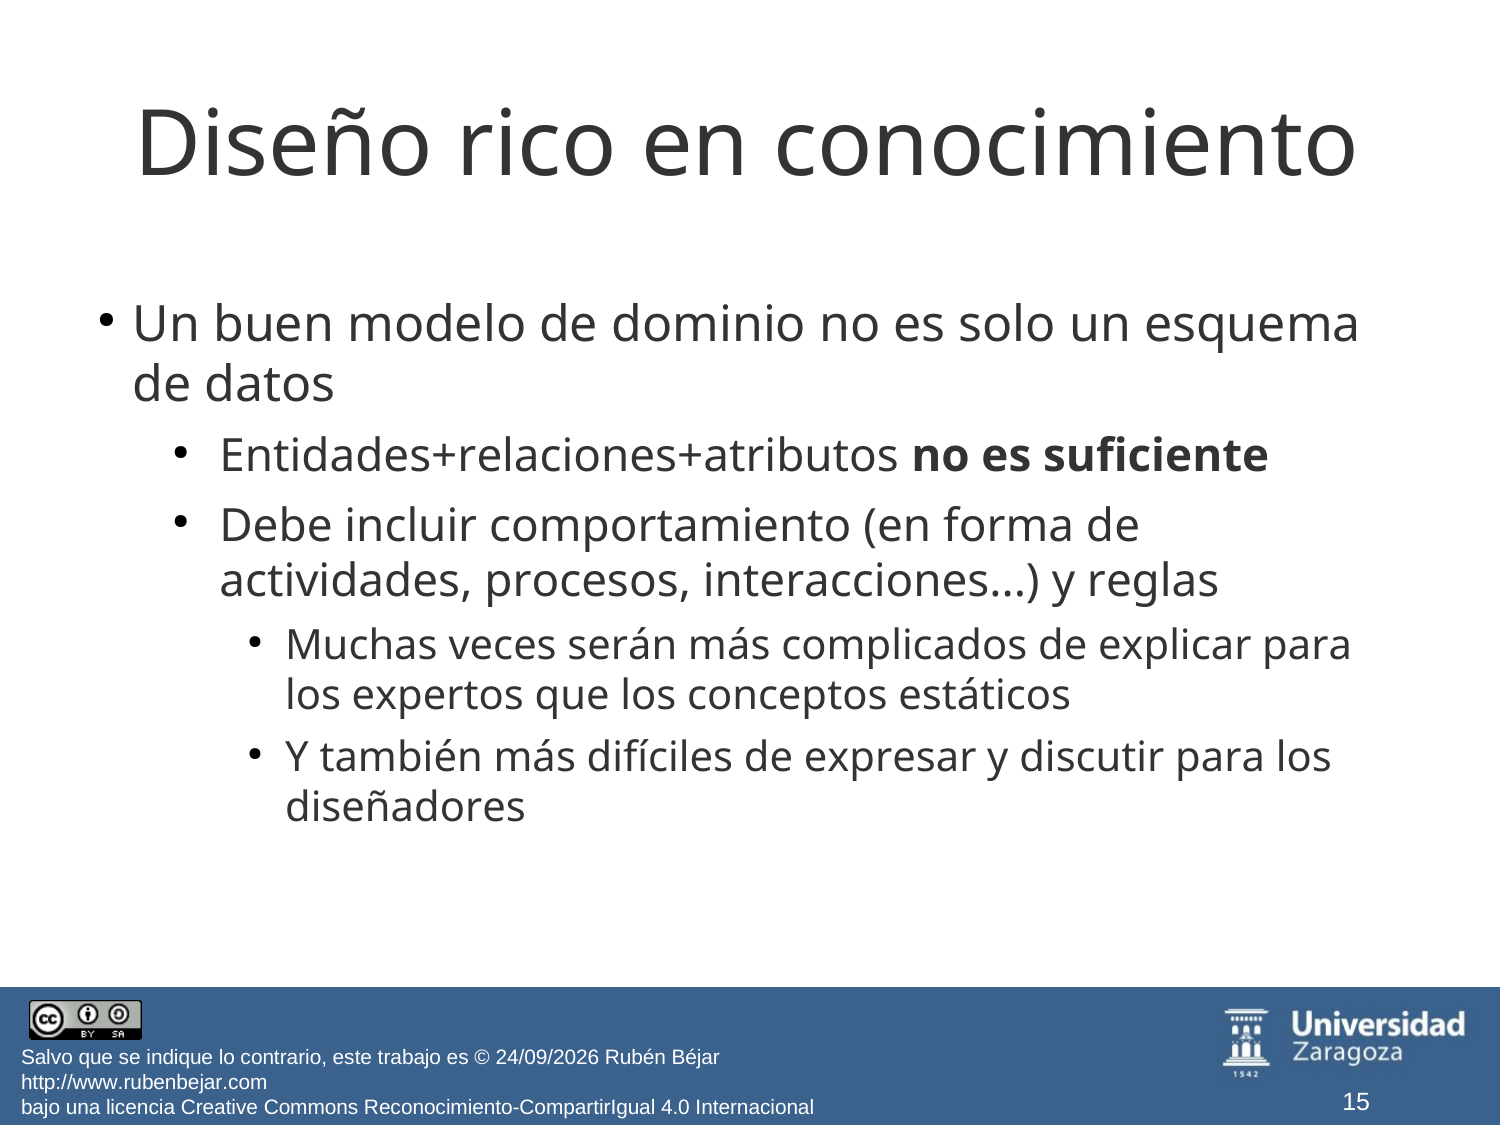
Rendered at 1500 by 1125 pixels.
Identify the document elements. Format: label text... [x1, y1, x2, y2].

list Un buen modelo de dominio no es solo un esquema de datos Entidades+relaciones+atributos no es suficiente Debe incluir comportamiento (en forma de actividades, procesos, interacciones...) y reglas Muchas veces serán más complicados de explicar para los expertos que los conceptos estáticos Y también más difíciles de expresar y discutir para los diseñadores [82, 283, 1418, 957]
title Diseño rico en conocimiento [74, 21, 1420, 257]
picture [0, 987, 1500, 1125]
